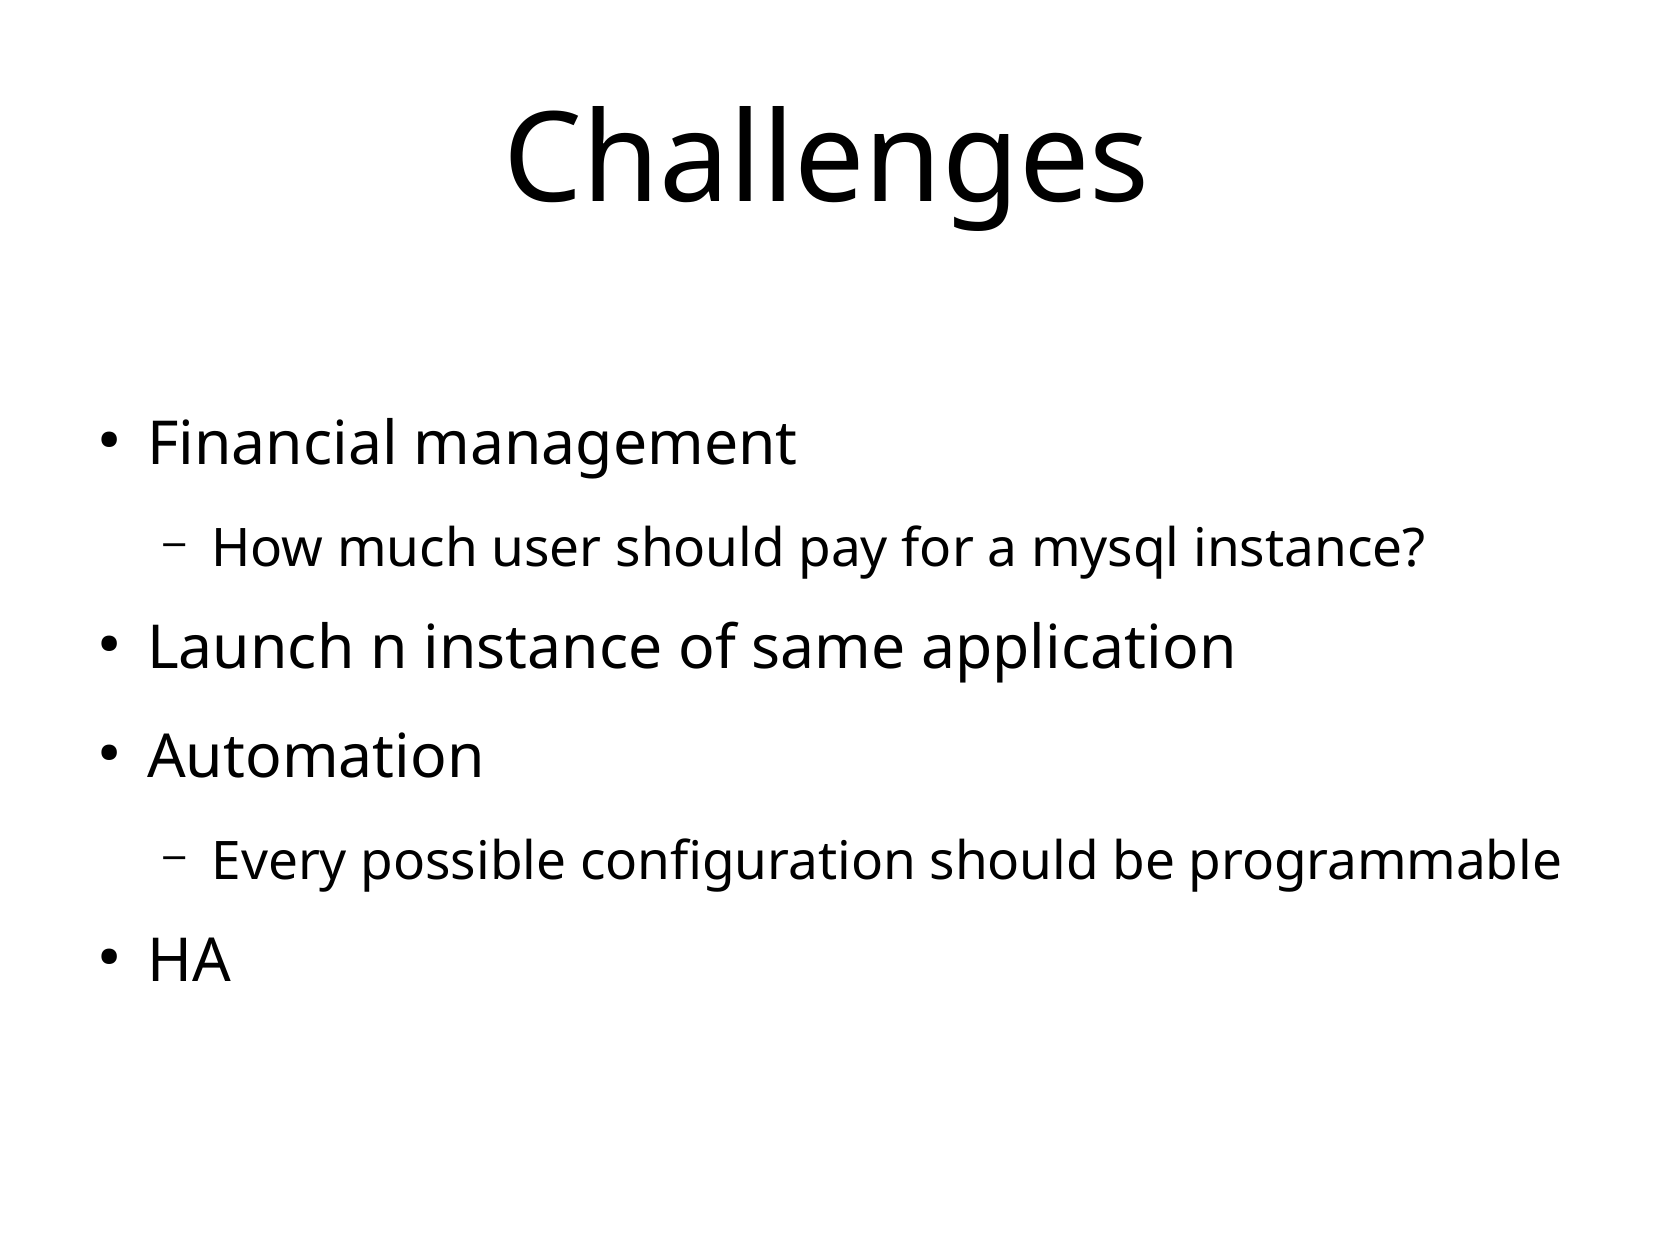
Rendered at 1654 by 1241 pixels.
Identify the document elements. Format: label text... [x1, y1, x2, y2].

title Challenges [82, 49, 1571, 257]
list Financial management How much user should pay for a mysql instance? Launch n instance of same application Automation Every possible configuration should be programmable HA [82, 290, 1571, 1010]
